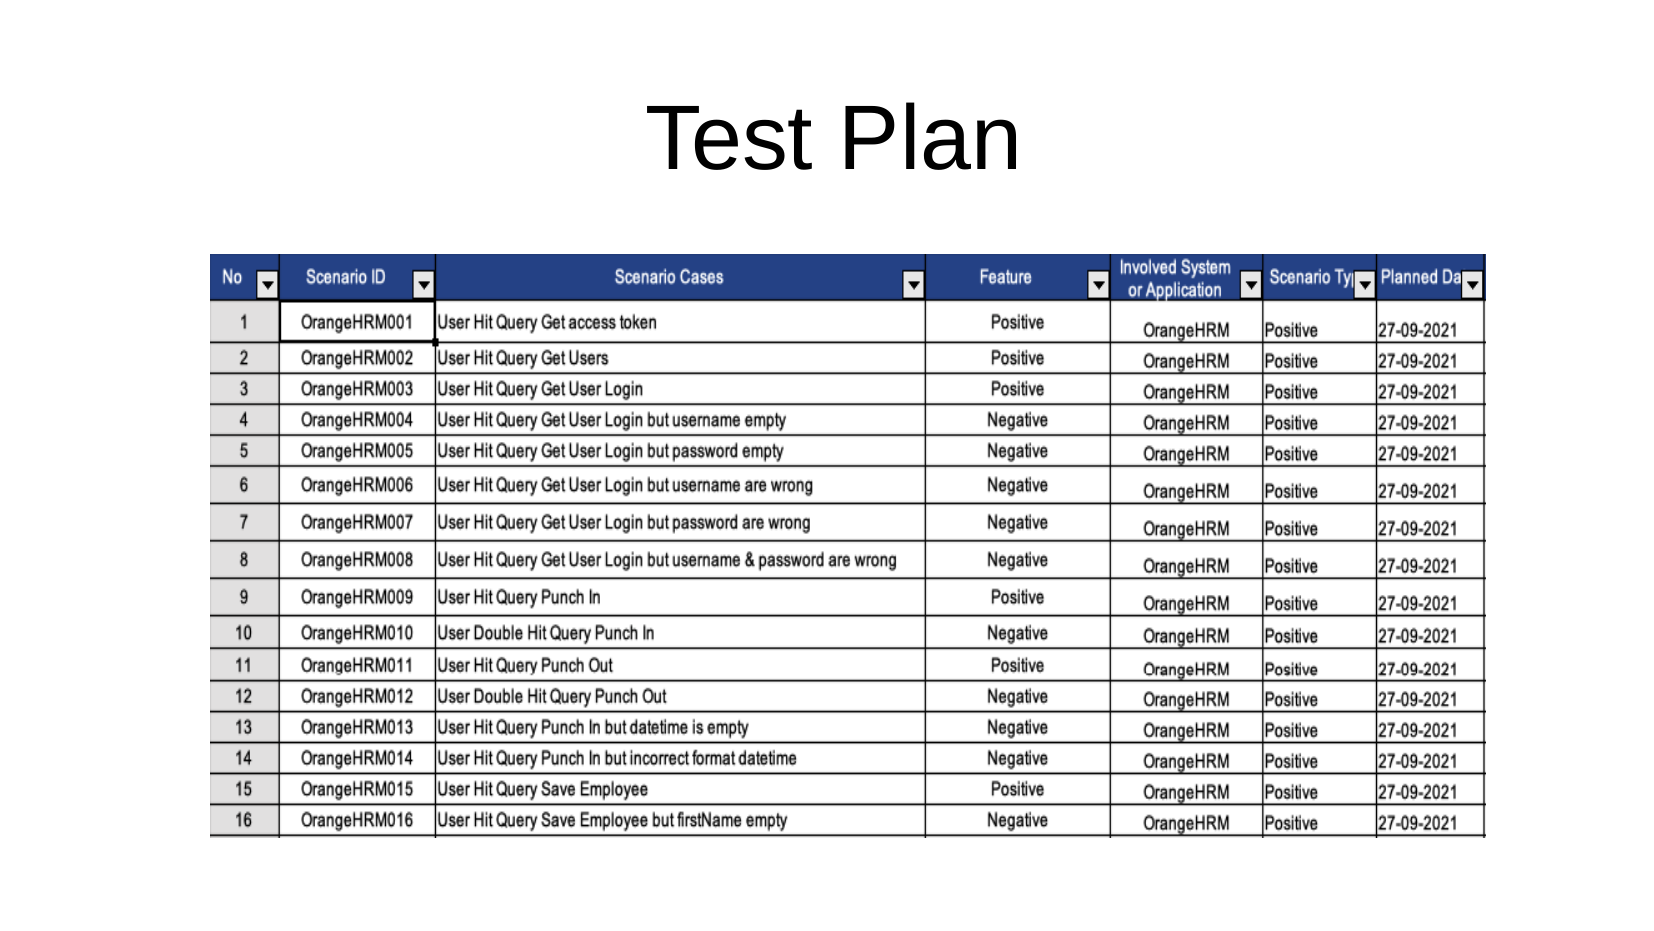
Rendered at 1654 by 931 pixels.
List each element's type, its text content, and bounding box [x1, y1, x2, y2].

picture [210, 254, 1486, 838]
title Test Plan [90, 60, 1579, 216]
